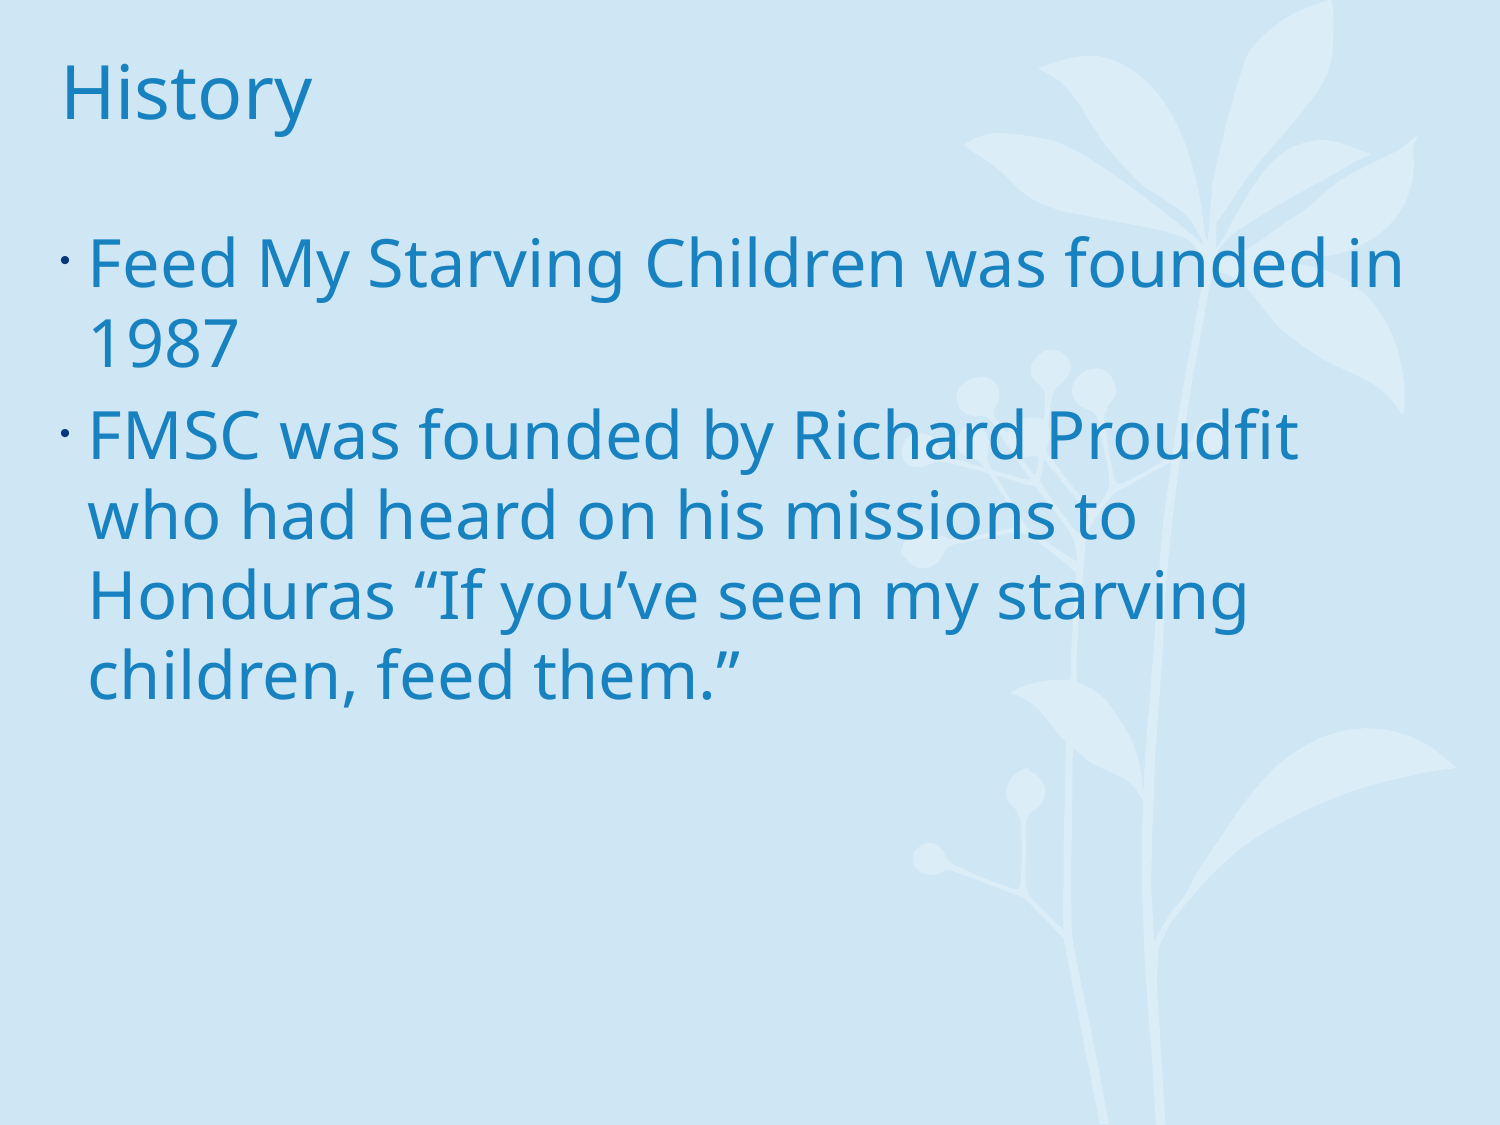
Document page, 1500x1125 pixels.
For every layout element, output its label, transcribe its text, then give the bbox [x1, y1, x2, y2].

list Feed My Starving Children was founded in 1987 FMSC was founded by Richard Proudfit who had heard on his missions to Honduras “If you’ve seen my starving children, feed them.” [45, 213, 1455, 1023]
title History [45, 37, 1455, 213]
